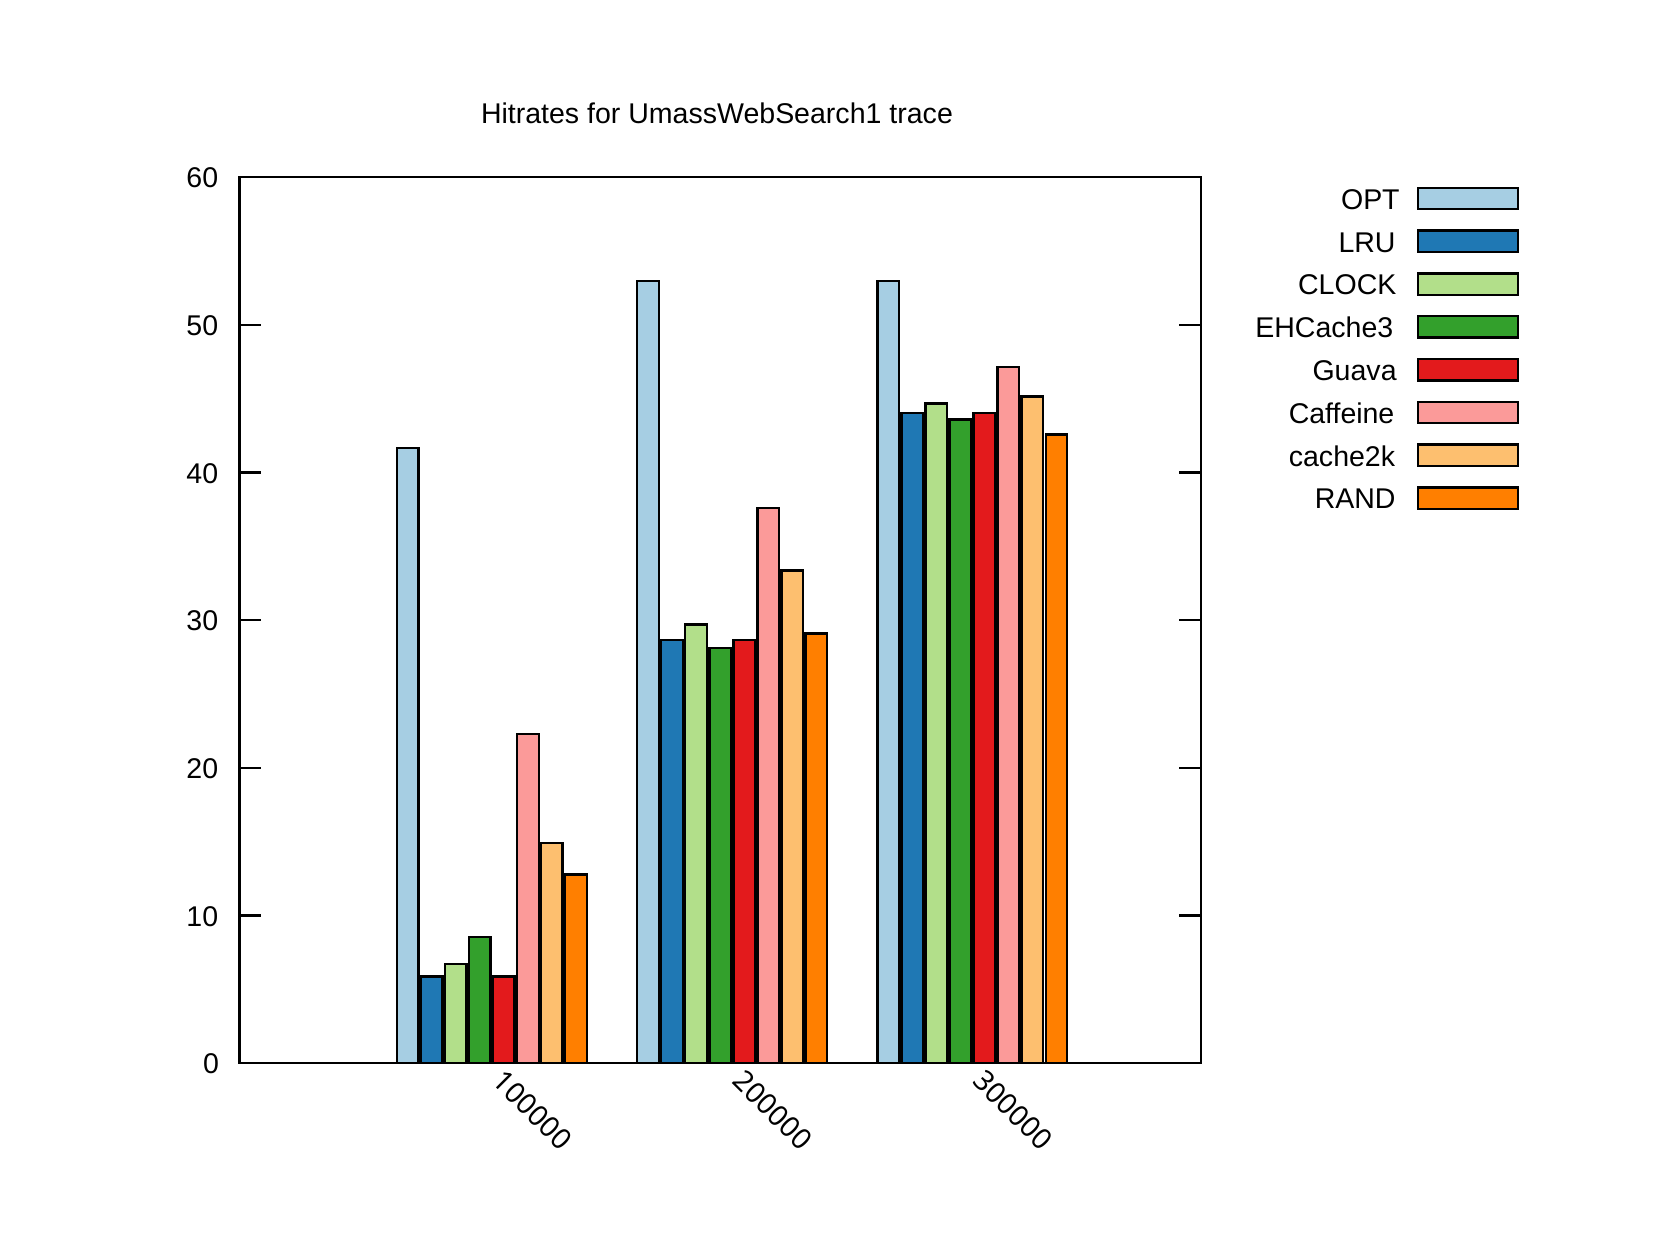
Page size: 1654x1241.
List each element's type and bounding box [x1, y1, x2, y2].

picture [129, 47, 1560, 1191]
